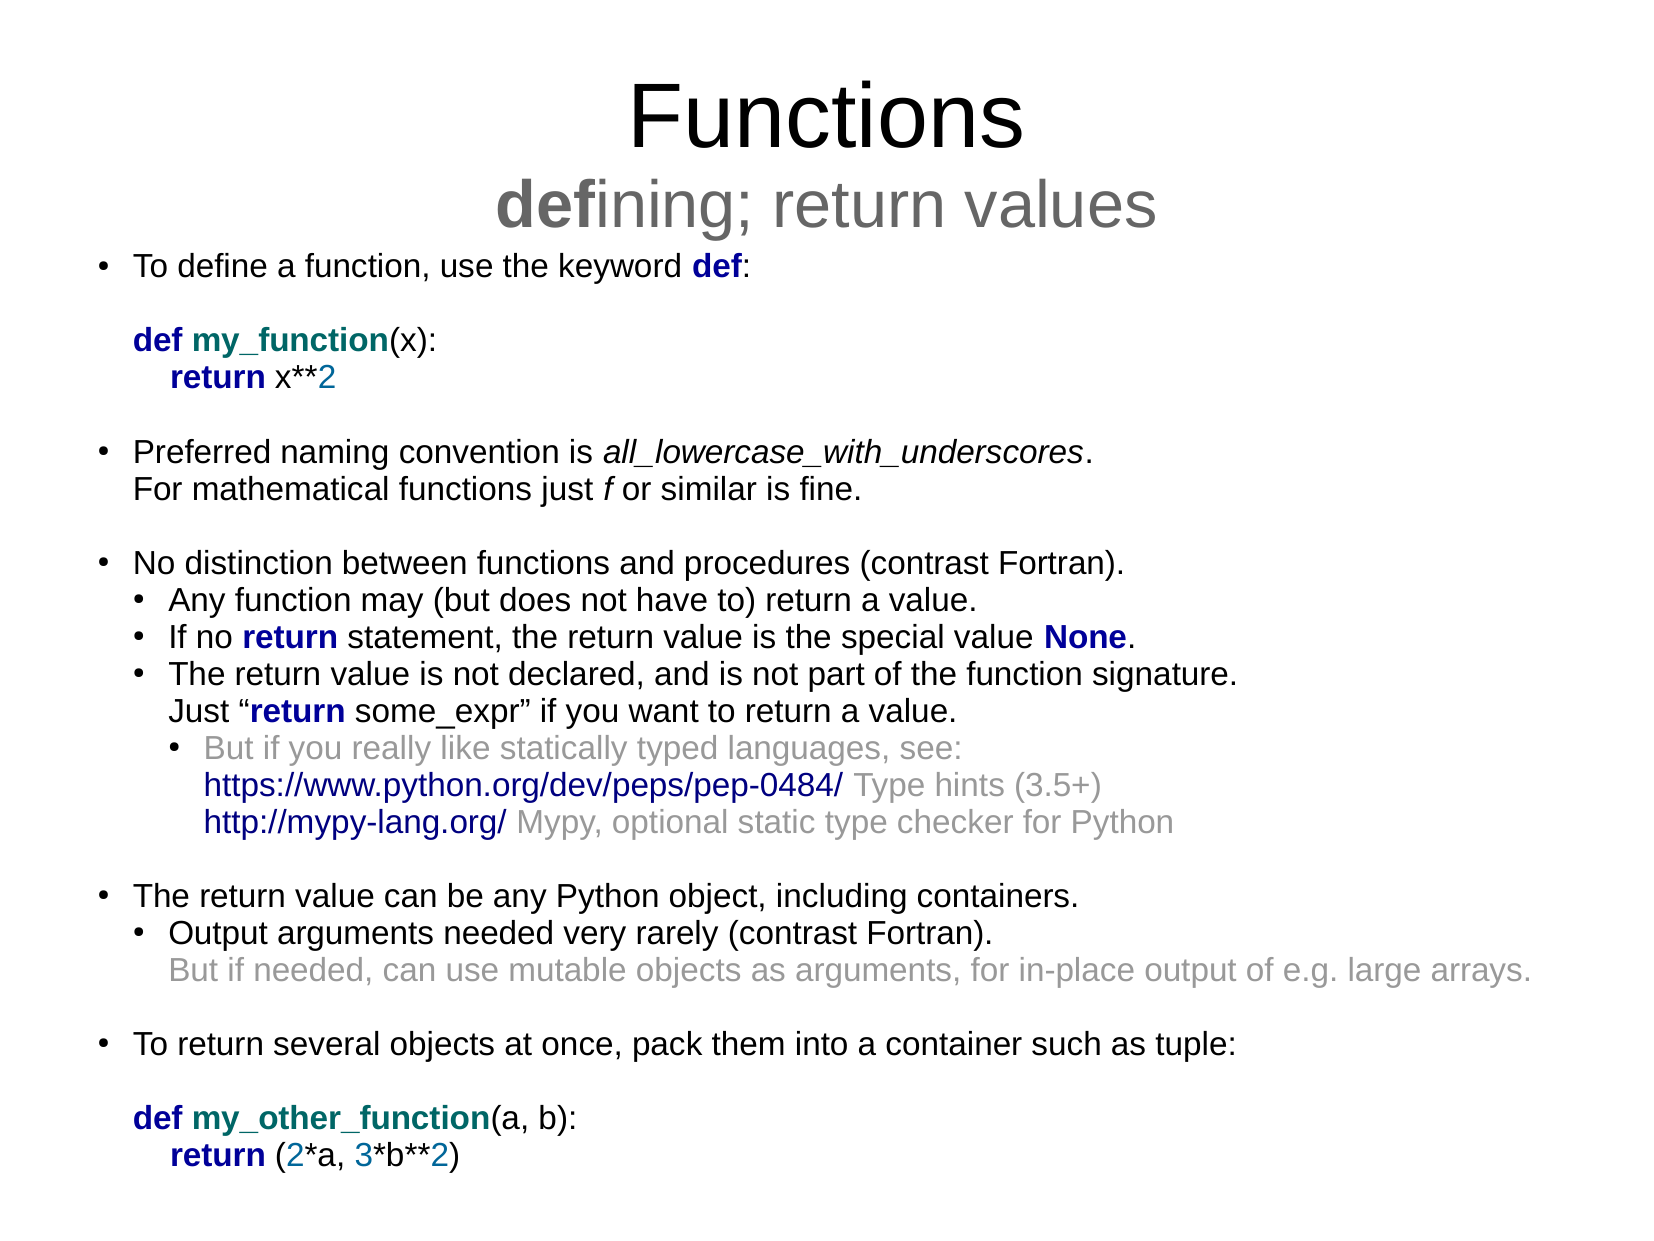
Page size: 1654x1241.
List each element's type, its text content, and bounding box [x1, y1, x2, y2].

title Functions defining; return values [82, 49, 1571, 257]
text_box To define a function, use the keyword def: def my_function(x): return x**2 Preferred naming convention is all_lowercase_with_underscores. For mathematical functions just f or similar is fine. No distinction between functions and procedures (contrast Fortran). Any function may (but does not have to) return a value. If no return statement, the return value is the special value None. The return value is not declared, and is not part of the function signature. Just “return some_expr” if you want to return a value. But if you really like statically typed languages, see: https://www.python.org/dev/peps/pep-0484/ Type hints (3.5+) http://mypy-lang.org/ Mypy, optional static type checker for Python The return value can be any Python object, including containers. Output arguments needed very rarely (contrast Fortran). But if needed, can use mutable objects as arguments, for in-place output of e.g. large arrays. To return several objects at once, pack them into a container such as tuple: def my_other_function(a, b): return (2*a, 3*b**2) [82, 240, 1561, 1193]
